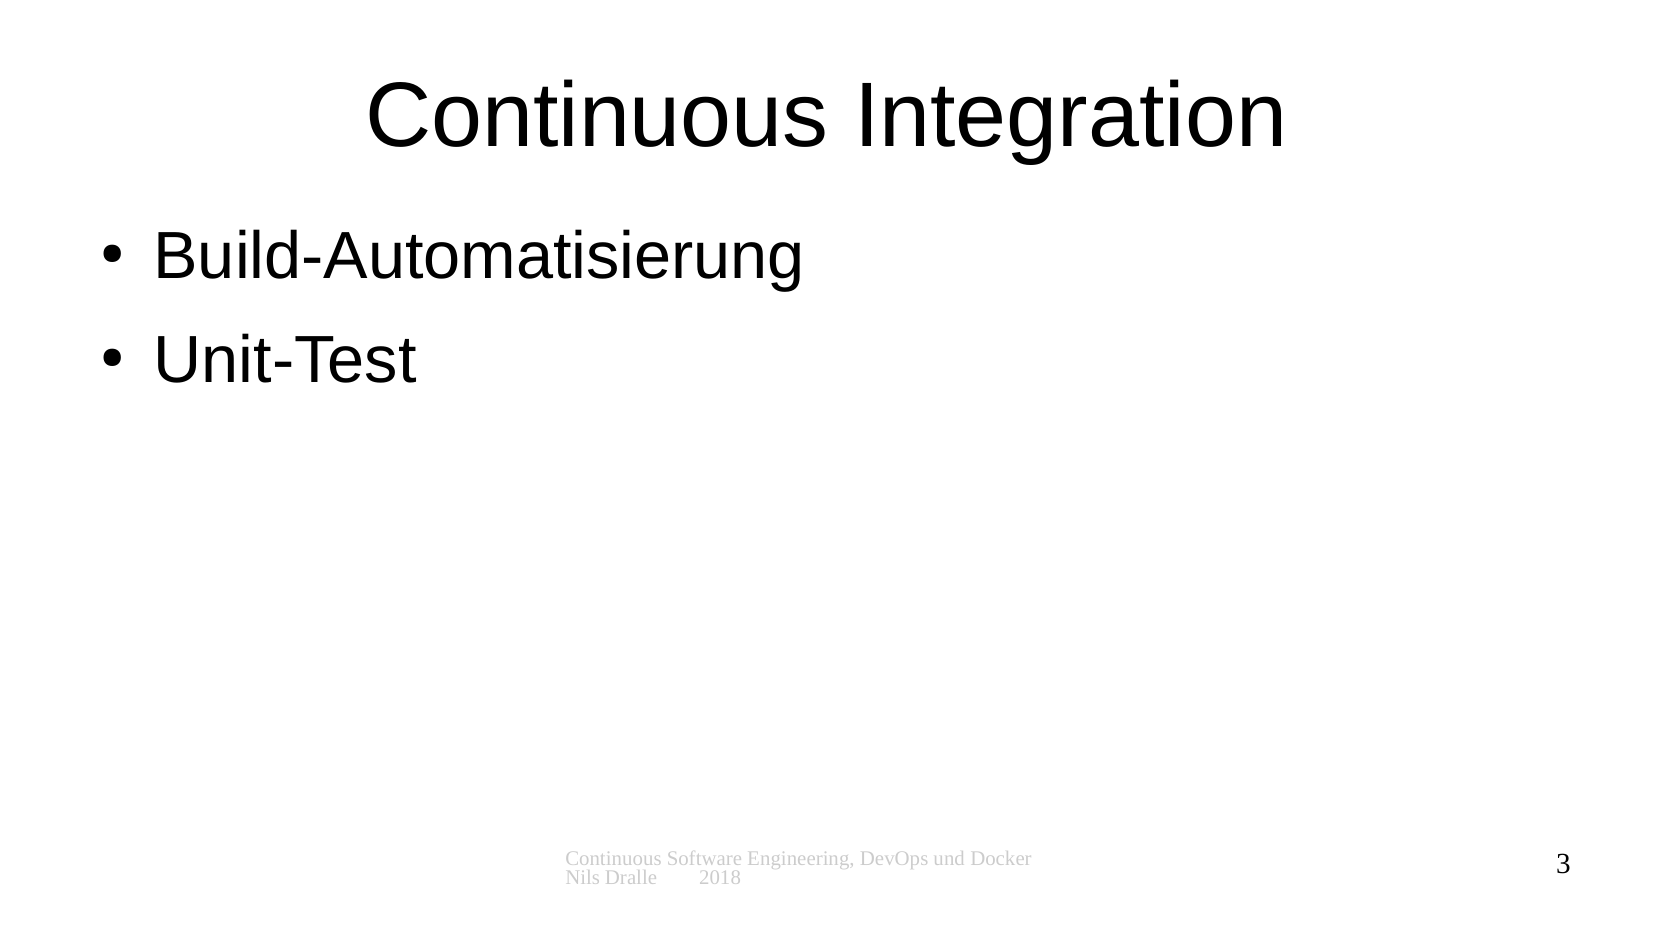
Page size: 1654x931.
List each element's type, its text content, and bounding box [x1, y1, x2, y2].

list Build-Automatisierung Unit-Test [82, 217, 1571, 758]
title Continuous Integration [82, 37, 1571, 193]
